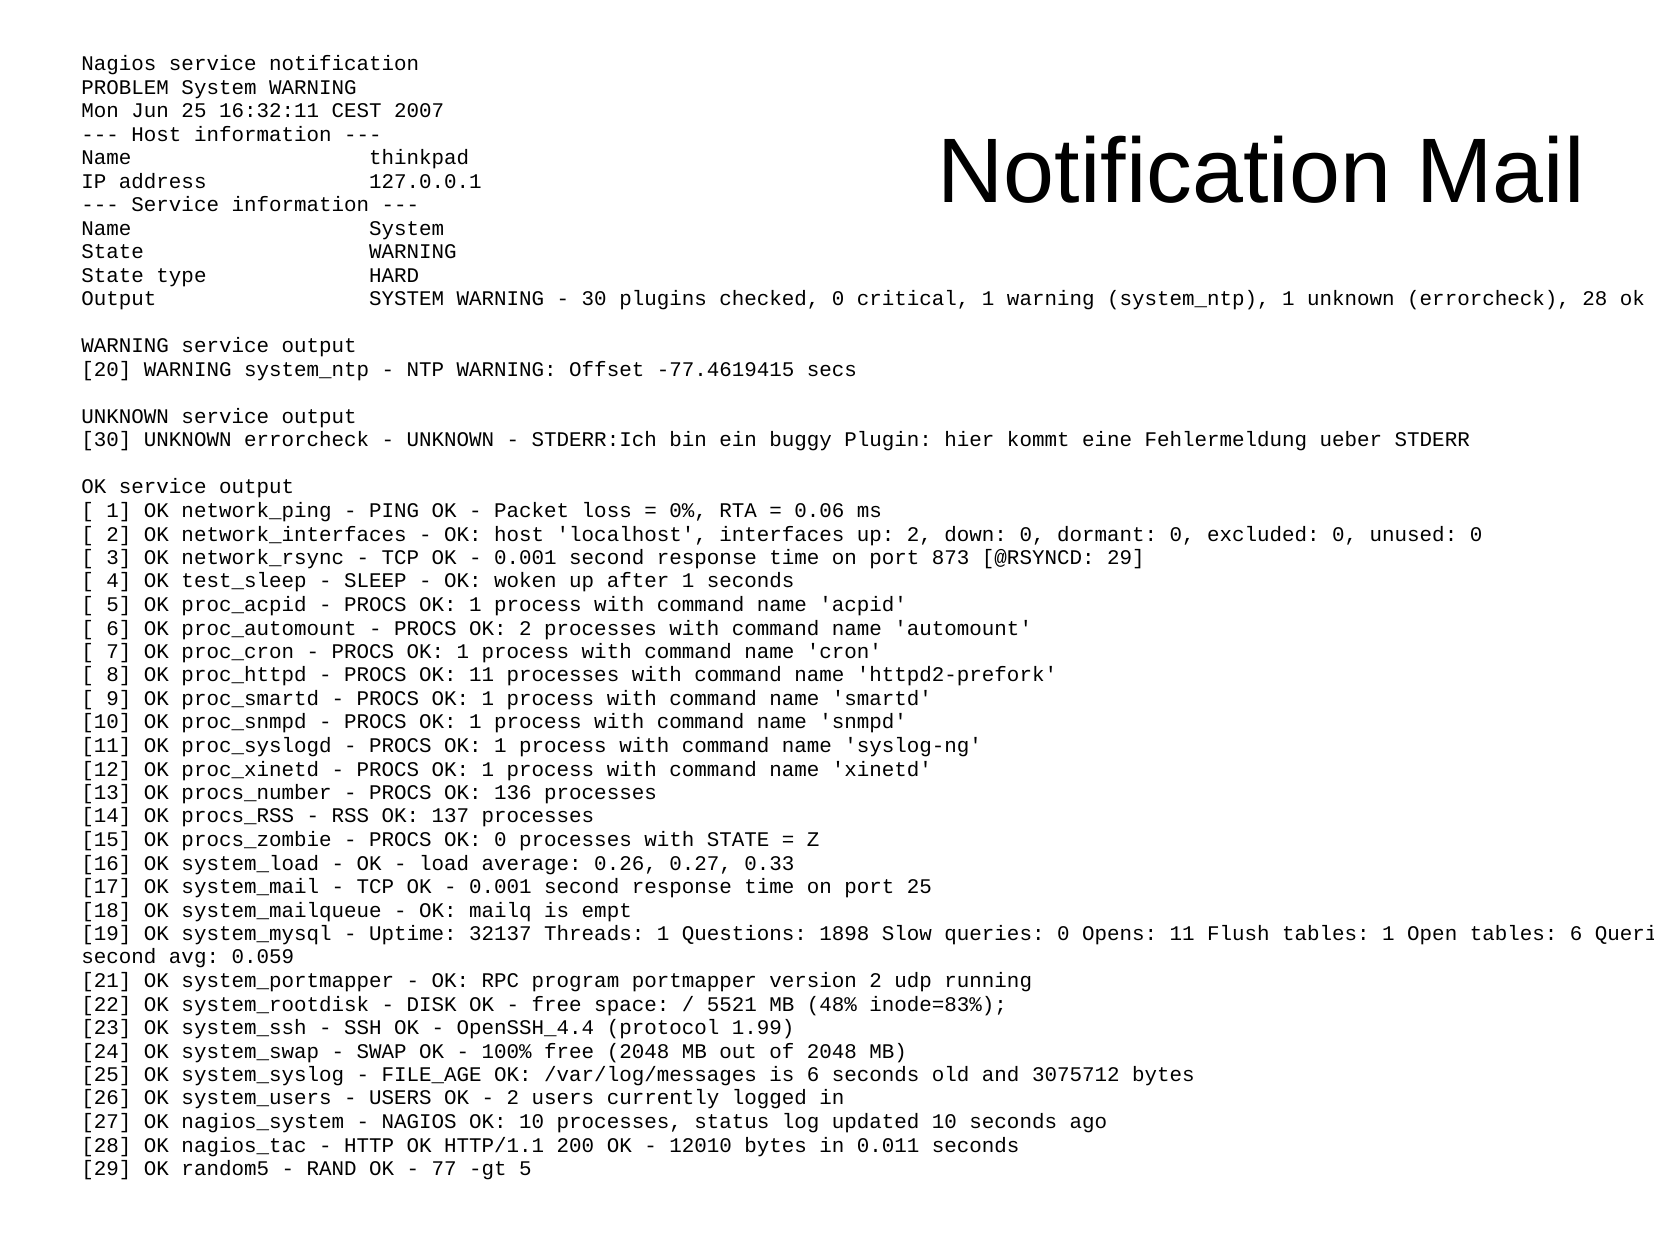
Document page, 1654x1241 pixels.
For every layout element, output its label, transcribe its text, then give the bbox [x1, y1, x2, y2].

text_box Nagios service notification PROBLEM System WARNING Mon Jun 25 16:32:11 CEST 2007 --- Host information --- Name thinkpad IP address 127.0.0.1 --- Service information --- Name System State WARNING State type HARD Output SYSTEM WARNING - 30 plugins checked, 0 critical, 1 warning (system_ntp), 1 unknown (errorcheck), 28 ok WARNING service output [20] WARNING system_ntp - NTP WARNING: Offset -77.4619415 secs UNKNOWN service output [30] UNKNOWN errorcheck - UNKNOWN - STDERR:Ich bin ein buggy Plugin: hier kommt eine Fehlermeldung ueber STDERR OK service output [ 1] OK network_ping - PING OK - Packet loss = 0%, RTA = 0.06 ms [ 2] OK network_interfaces - OK: host 'localhost', interfaces up: 2, down: 0, dormant: 0, excluded: 0, unused: 0 [ 3] OK network_rsync - TCP OK - 0.001 second response time on port 873 [@RSYNCD: 29] [ 4] OK test_sleep - SLEEP - OK: woken up after 1 seconds [ 5] OK proc_acpid - PROCS OK: 1 process with command name 'acpid' [ 6] OK proc_automount - PROCS OK: 2 processes with command name 'automount' [ 7] OK proc_cron - PROCS OK: 1 process with command name 'cron' [ 8] OK proc_httpd - PROCS OK: 11 processes with command name 'httpd2-prefork' [ 9] OK proc_smartd - PROCS OK: 1 process with command name 'smartd' [10] OK proc_snmpd - PROCS OK: 1 process with command name 'snmpd' [11] OK proc_syslogd - PROCS OK: 1 process with command name 'syslog-ng' [12] OK proc_xinetd - PROCS OK: 1 process with command name 'xinetd' [13] OK procs_number - PROCS OK: 136 processes [14] OK procs_RSS - RSS OK: 137 processes [15] OK procs_zombie - PROCS OK: 0 processes with STATE = Z [16] OK system_load - OK - load average: 0.26, 0.27, 0.33 [17] OK system_mail - TCP OK - 0.001 second response time on port 25 [18] OK system_mailqueue - OK: mailq is empt [19] OK system_mysql - Uptime: 32137 Threads: 1 Questions: 1898 Slow queries: 0 Opens: 11 Flush tables: 1 Open tables: 6 Queries per second avg: 0.059 [21] OK system_portmapper - OK: RPC program portmapper version 2 udp running [22] OK system_rootdisk - DISK OK - free space: / 5521 MB (48% inode=83%); [23] OK system_ssh - SSH OK - OpenSSH_4.4 (protocol 1.99) [24] OK system_swap - SWAP OK - 100% free (2048 MB out of 2048 MB) [25] OK system_syslog - FILE_AGE OK: /var/log/messages is 6 seconds old and 3075712 bytes [26] OK system_users - USERS OK - 2 users currently logged in [27] OK nagios_system - NAGIOS OK: 10 processes, status log updated 10 seconds ago [28] OK nagios_tac - HTTP OK HTTP/1.1 200 OK - 12010 bytes in 0.011 seconds [29] OK random5 - RAND OK - 77 -gt 5 [66, 46, 1654, 1213]
